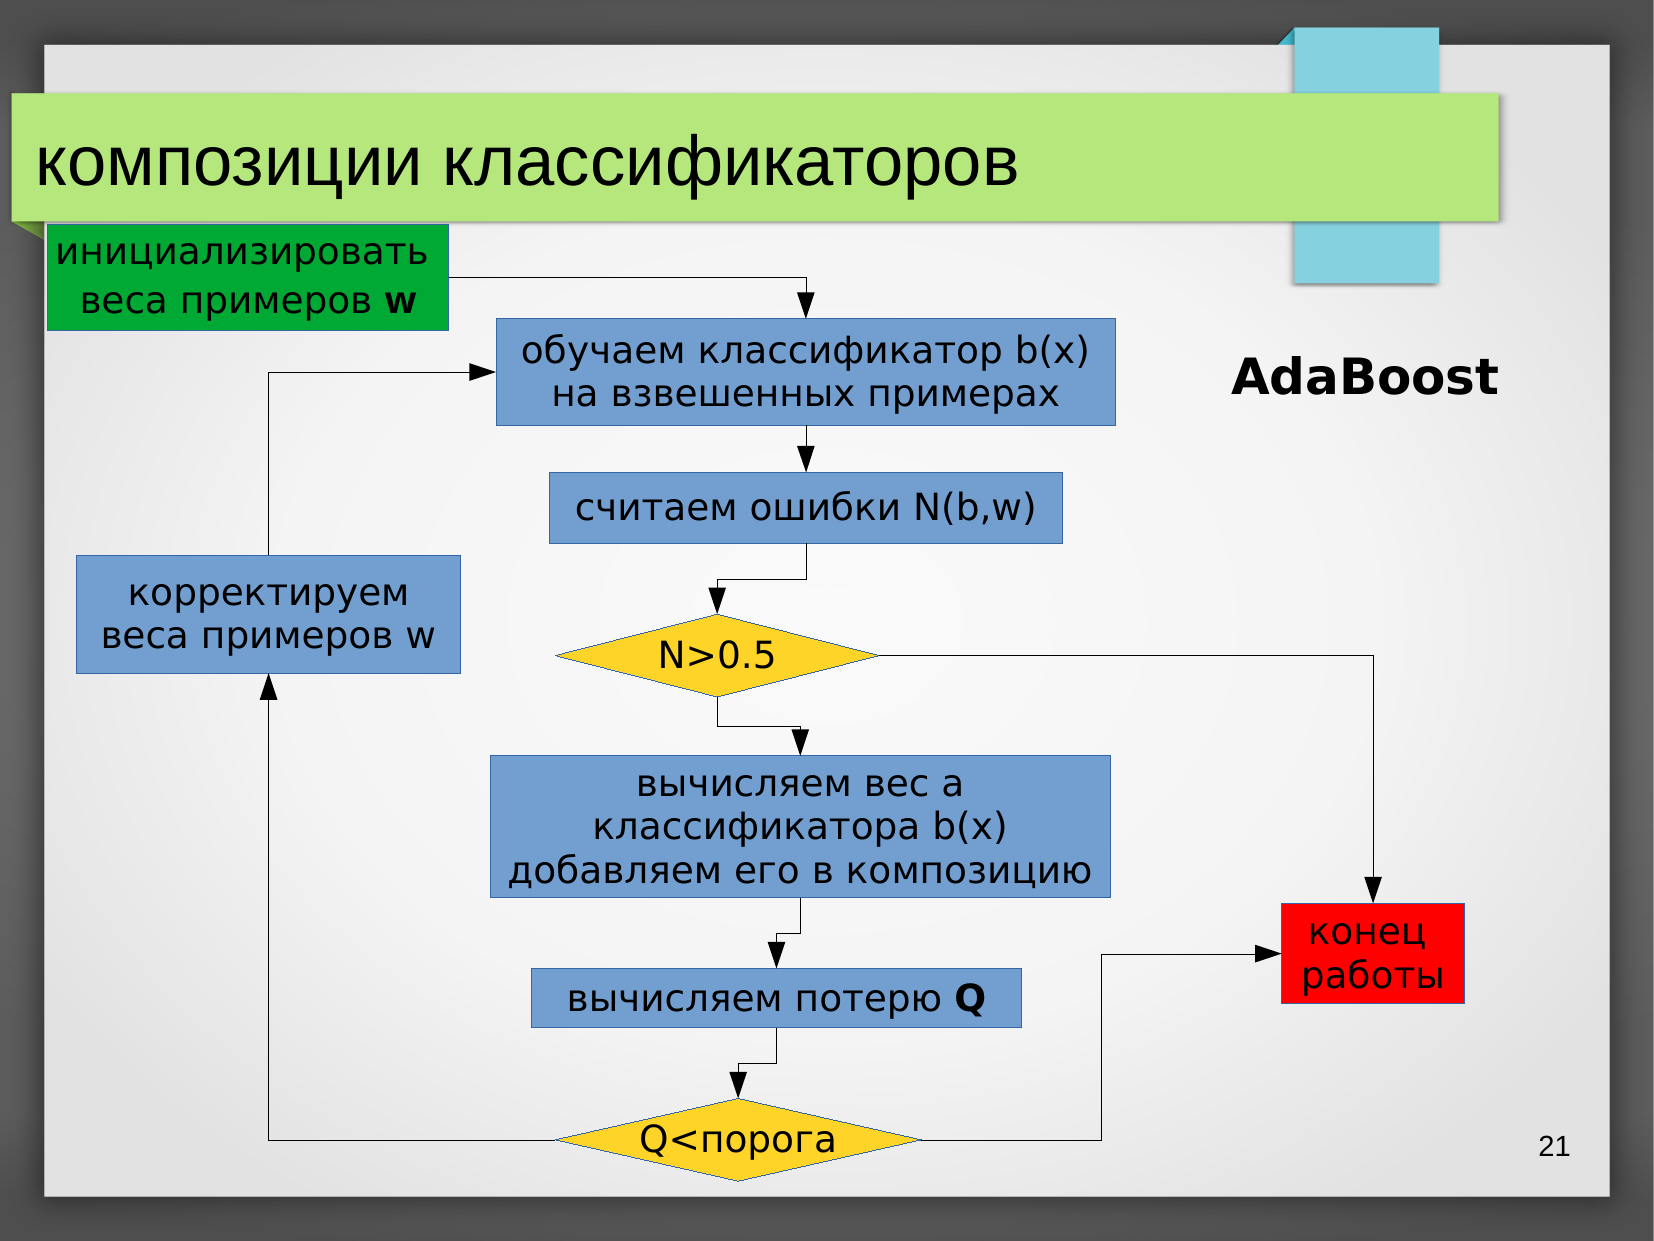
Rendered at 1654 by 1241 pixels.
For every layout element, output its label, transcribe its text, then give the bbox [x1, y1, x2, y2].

text_box обучаем классификатор b(x) на взвешенных примерах [496, 318, 1116, 426]
picture [0, 0, 1654, 1241]
text_box N>0.5 [555, 614, 879, 697]
text_box AdaBoost [1216, 340, 1536, 414]
text_box считаем ошибки N(b,w) [549, 472, 1063, 544]
text_box конец работы [1281, 903, 1465, 1004]
text_box корректируем веса примеров w [76, 555, 461, 674]
title композиции классификаторов [35, 121, 1489, 201]
text_box вычисляем вес a классификатора b(x) добавляем его в композицию [490, 755, 1111, 898]
text_box инициализировать веса примеров w [47, 224, 449, 331]
text_box вычисляем потерю Q [531, 968, 1022, 1028]
text_box Q<порога [555, 1098, 922, 1182]
